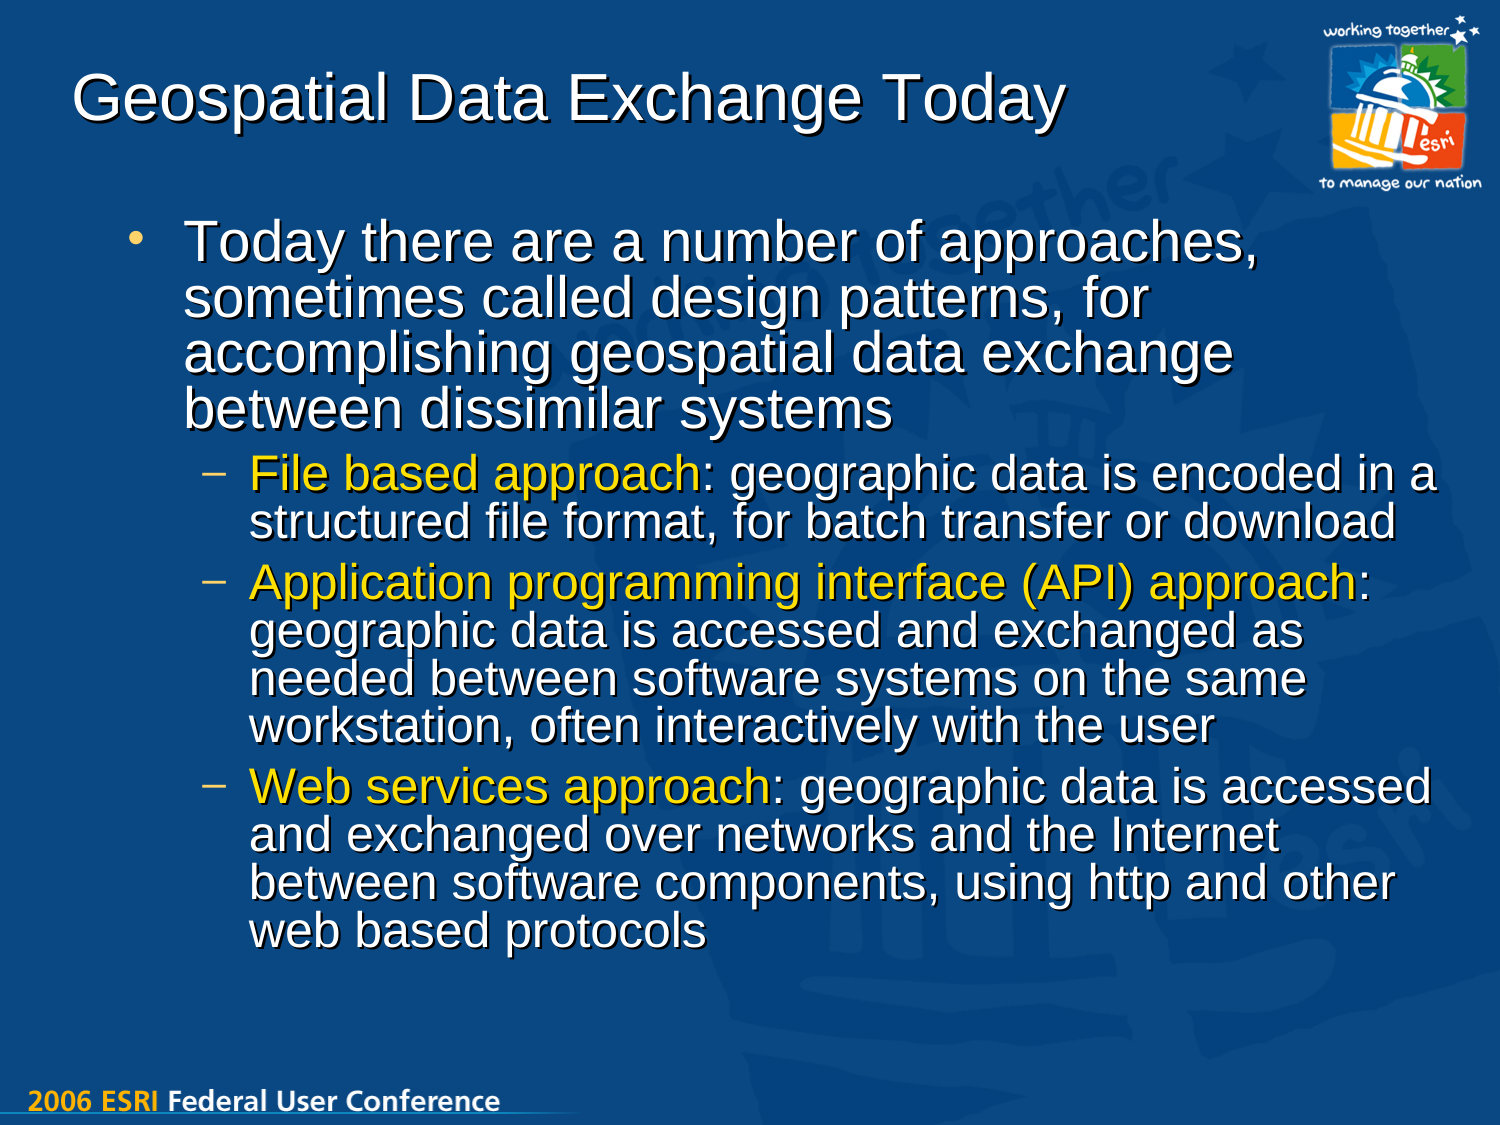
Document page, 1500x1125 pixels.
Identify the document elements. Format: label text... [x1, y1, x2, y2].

list Today there are a number of approaches, sometimes called design patterns, for accomplishing geospatial data exchange between dissimilar systems File based approach: geographic data is encoded in a structured file format, for batch transfer or download Application programming interface (API) approach: geographic data is accessed and exchanged as needed between software systems on the same workstation, often interactively with the user Web services approach: geographic data is accessed and exchanged over networks and the Internet between software components, using http and other web based protocols [112, 208, 1461, 1025]
picture [0, 0, 1500, 1125]
title Geospatial Data Exchange Today [56, 58, 1299, 253]
